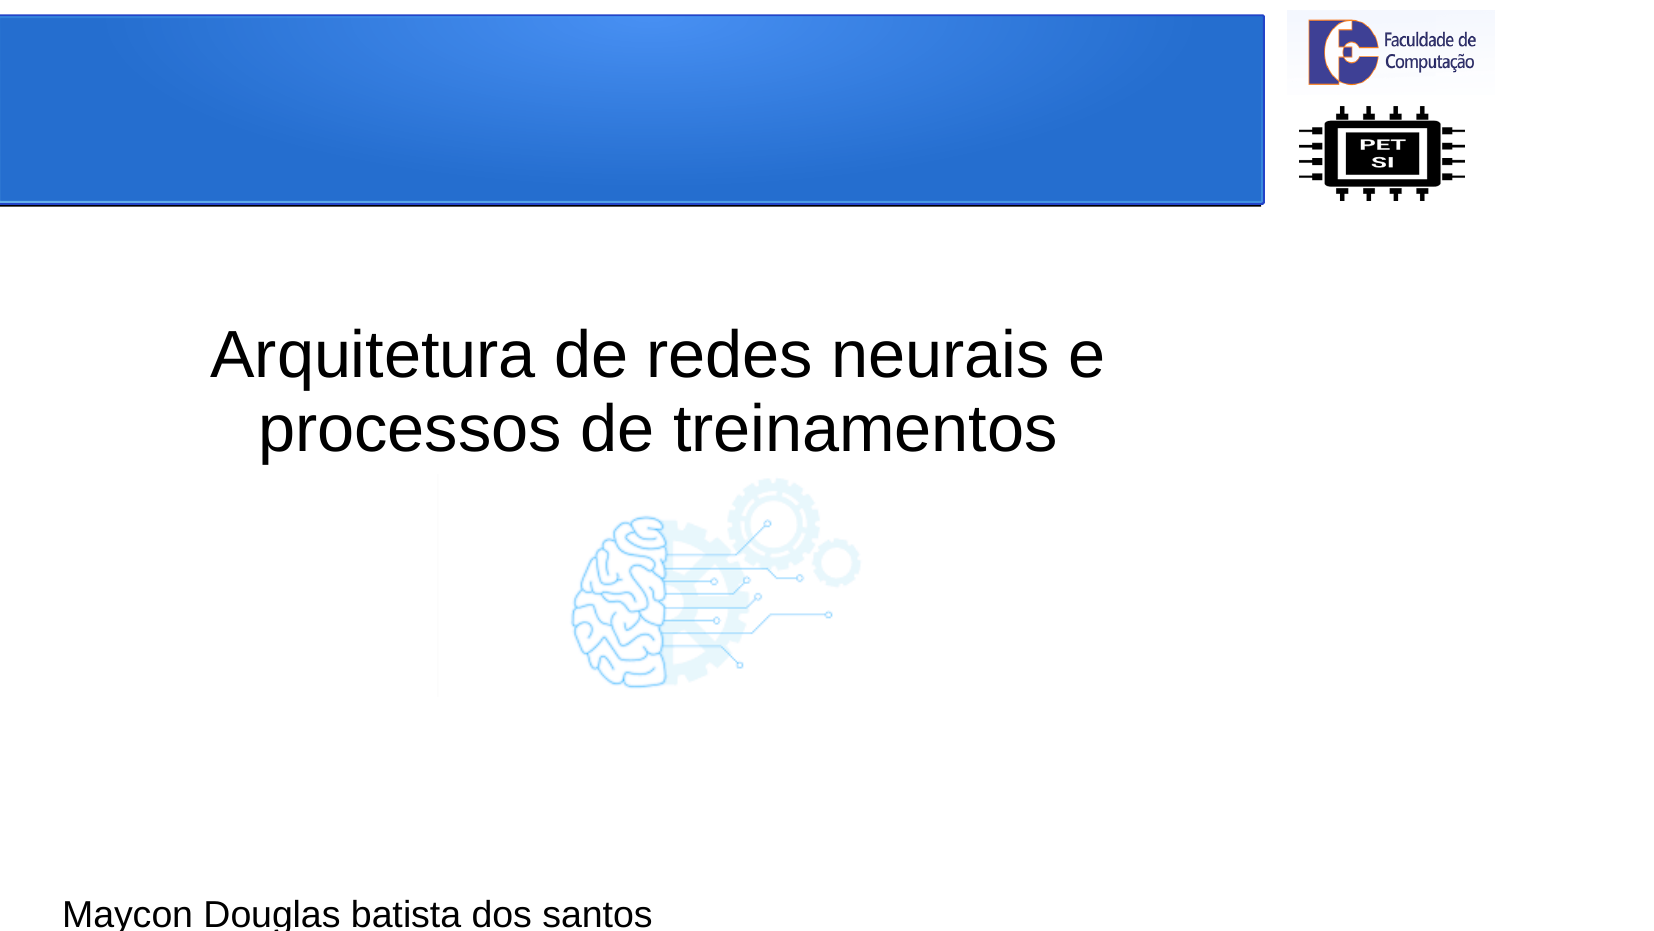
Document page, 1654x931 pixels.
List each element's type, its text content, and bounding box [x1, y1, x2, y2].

text_box Maycon Douglas batista dos santos [47, 885, 679, 931]
subtitle Arquitetura de redes neurais e processos de treinamentos [82, 35, 1235, 748]
picture [1287, 10, 1495, 95]
picture [437, 474, 992, 697]
picture [1299, 106, 1465, 201]
